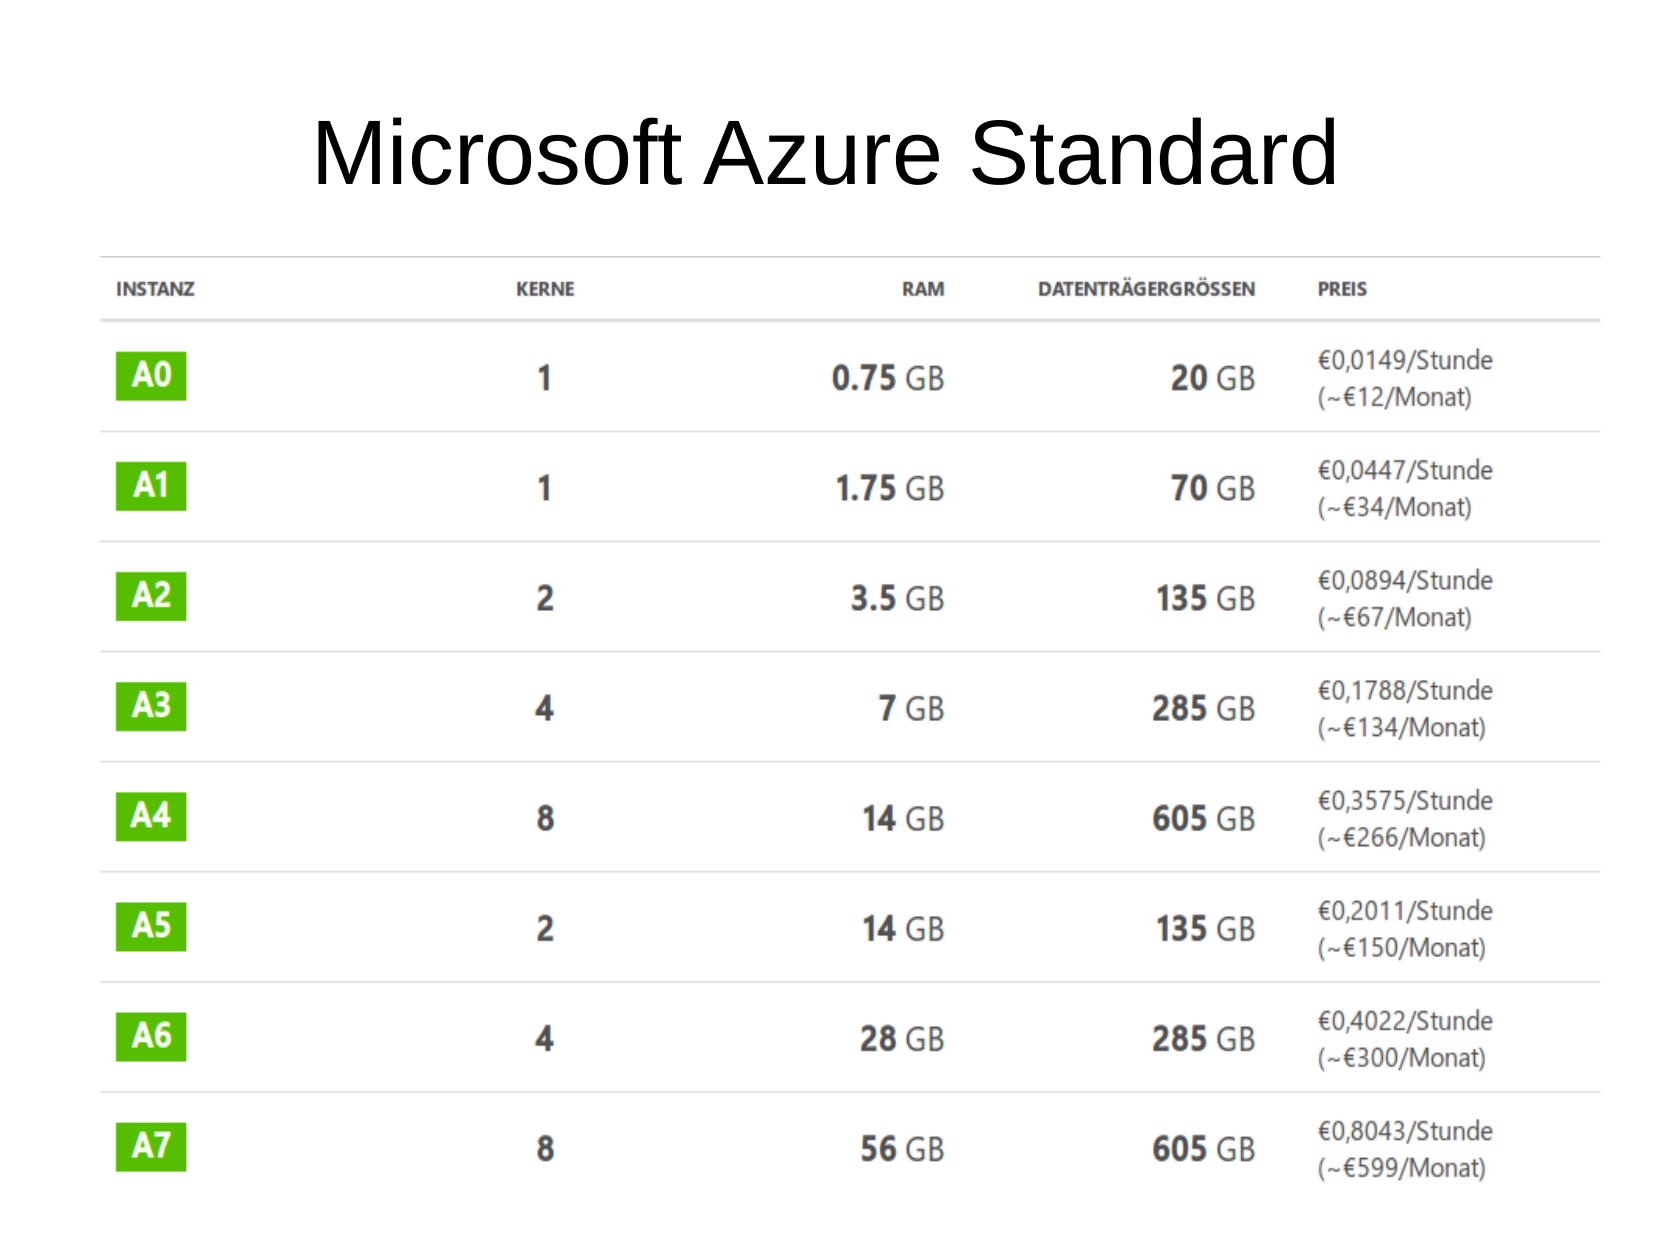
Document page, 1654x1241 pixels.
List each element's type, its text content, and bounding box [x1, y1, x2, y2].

picture [60, 256, 1610, 1201]
title Microsoft Azure Standard [82, 49, 1571, 256]
